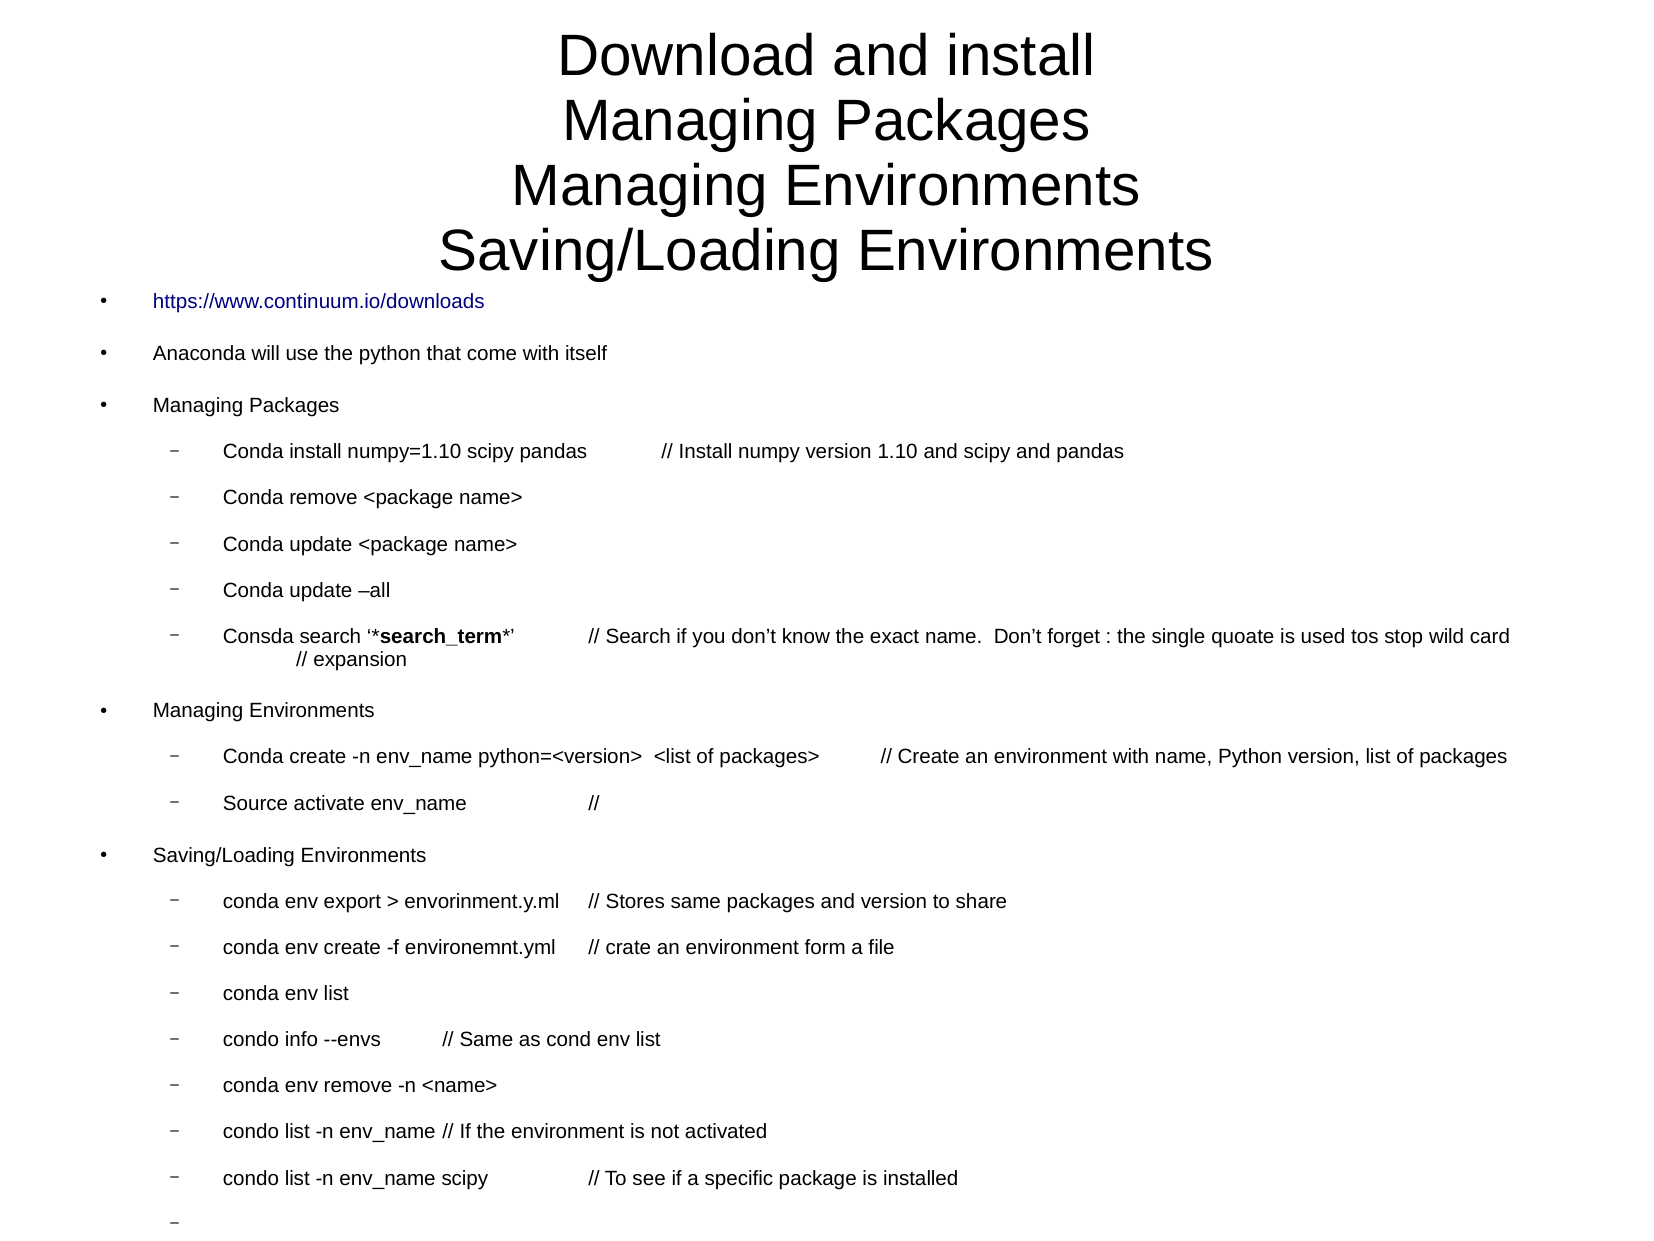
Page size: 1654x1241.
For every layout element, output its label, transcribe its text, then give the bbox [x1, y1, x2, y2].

list https://www.continuum.io/downloads Anaconda will use the python that come with itself Managing Packages Conda install numpy=1.10 scipy pandas // Install numpy version 1.10 and scipy and pandas Conda remove <package name> Conda update <package name> Conda update –all Consda search ‘*search_term*’ // Search if you don’t know the exact name. Don’t forget : the single quoate is used tos stop wild card // expansion Managing Environments Conda create -n env_name python=<version> <list of packages> // Create an environment with name, Python version, list of packages Source activate env_name // Saving/Loading Environments conda env export > envorinment.y.ml // Stores same packages and version to share conda env create -f environemnt.yml // crate an environment form a file conda env list condo info --envs // Same as cond env list conda env remove -n <name> condo list -n env_name // If the environment is not activated condo list -n env_name scipy // To see if a specific package is installed [82, 290, 1583, 1217]
title Download and install Managing Packages Managing Environments Saving/Loading Environments [82, 22, 1571, 284]
